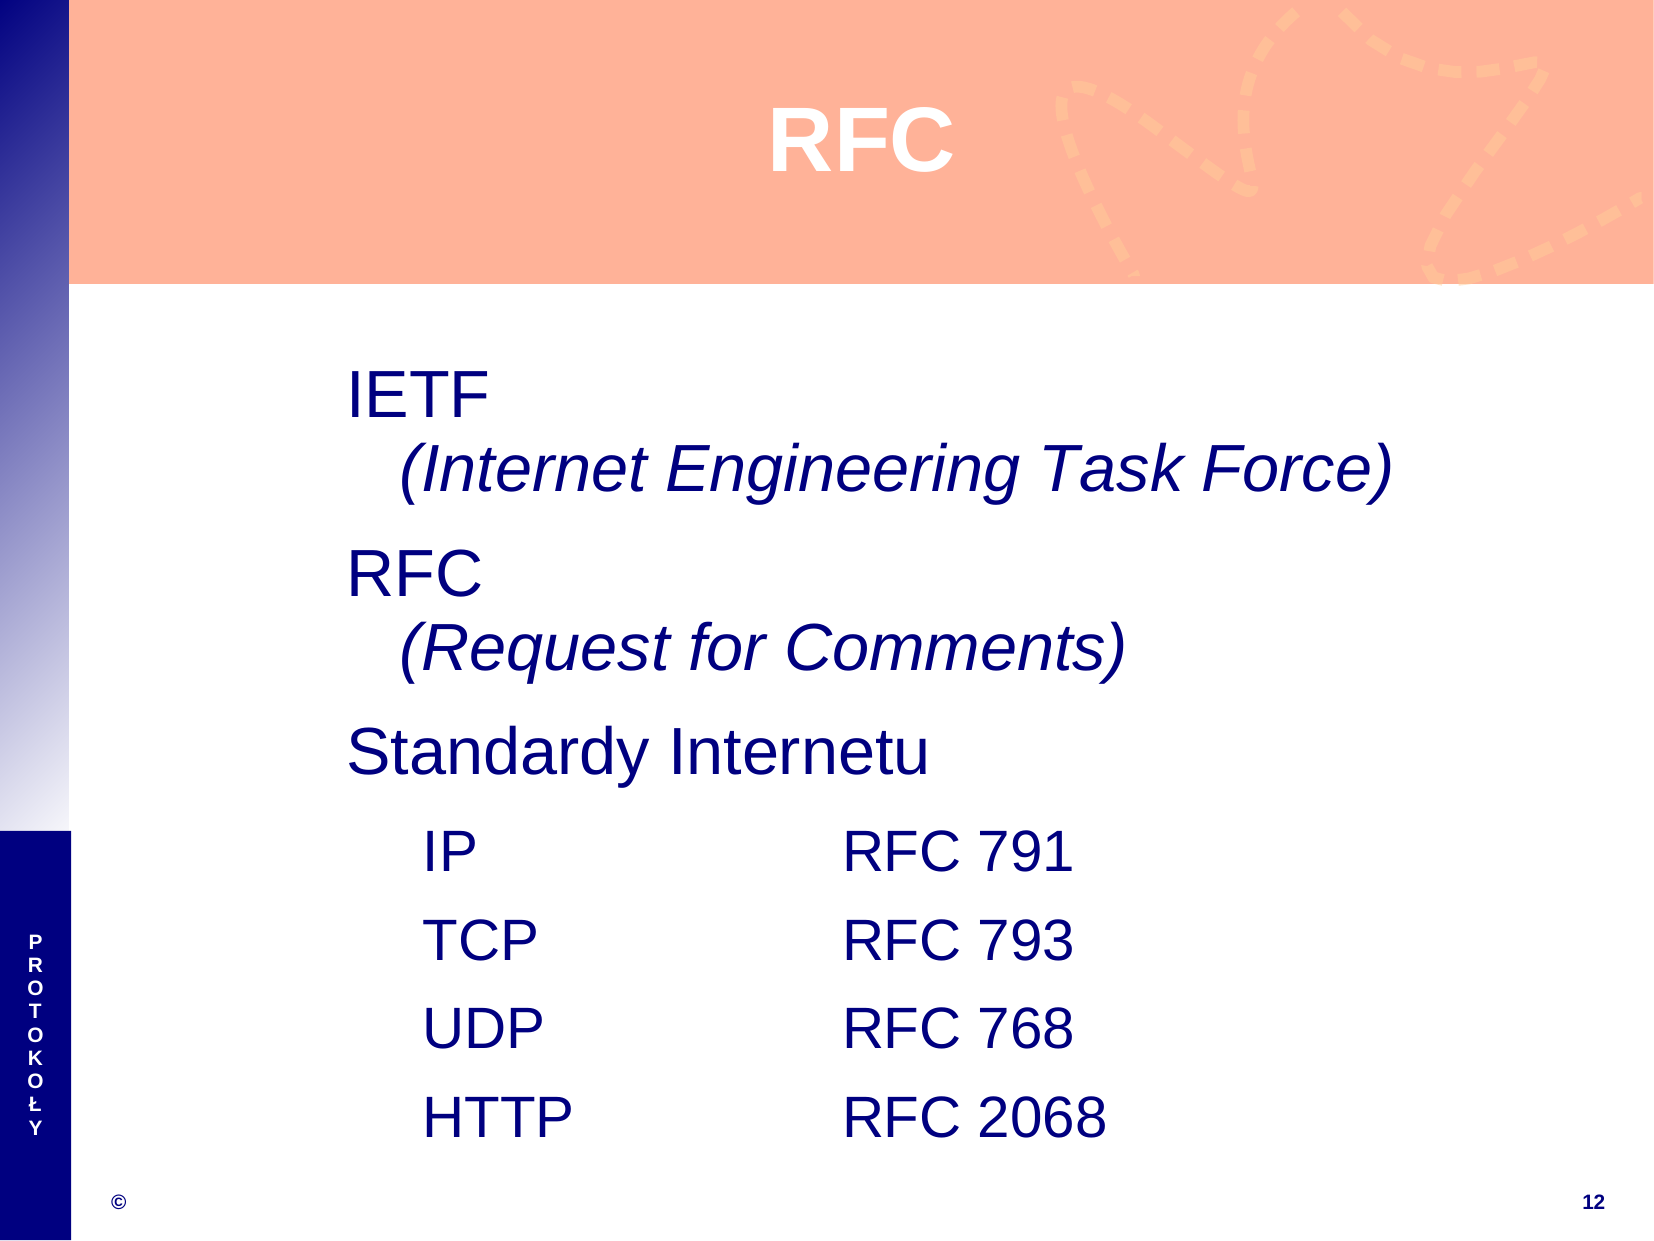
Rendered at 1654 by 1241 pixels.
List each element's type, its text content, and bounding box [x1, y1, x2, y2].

list IETF (Internet Engineering Task Force) RFC (Request for Comments) Standardy Internetu IP RFC 791 TCP RFC 793 UDP RFC 768 HTTP RFC 2068 [328, 356, 1396, 1149]
text_box P R O T O K O Ł Y [0, 829, 71, 1241]
title RFC [70, 36, 1654, 244]
